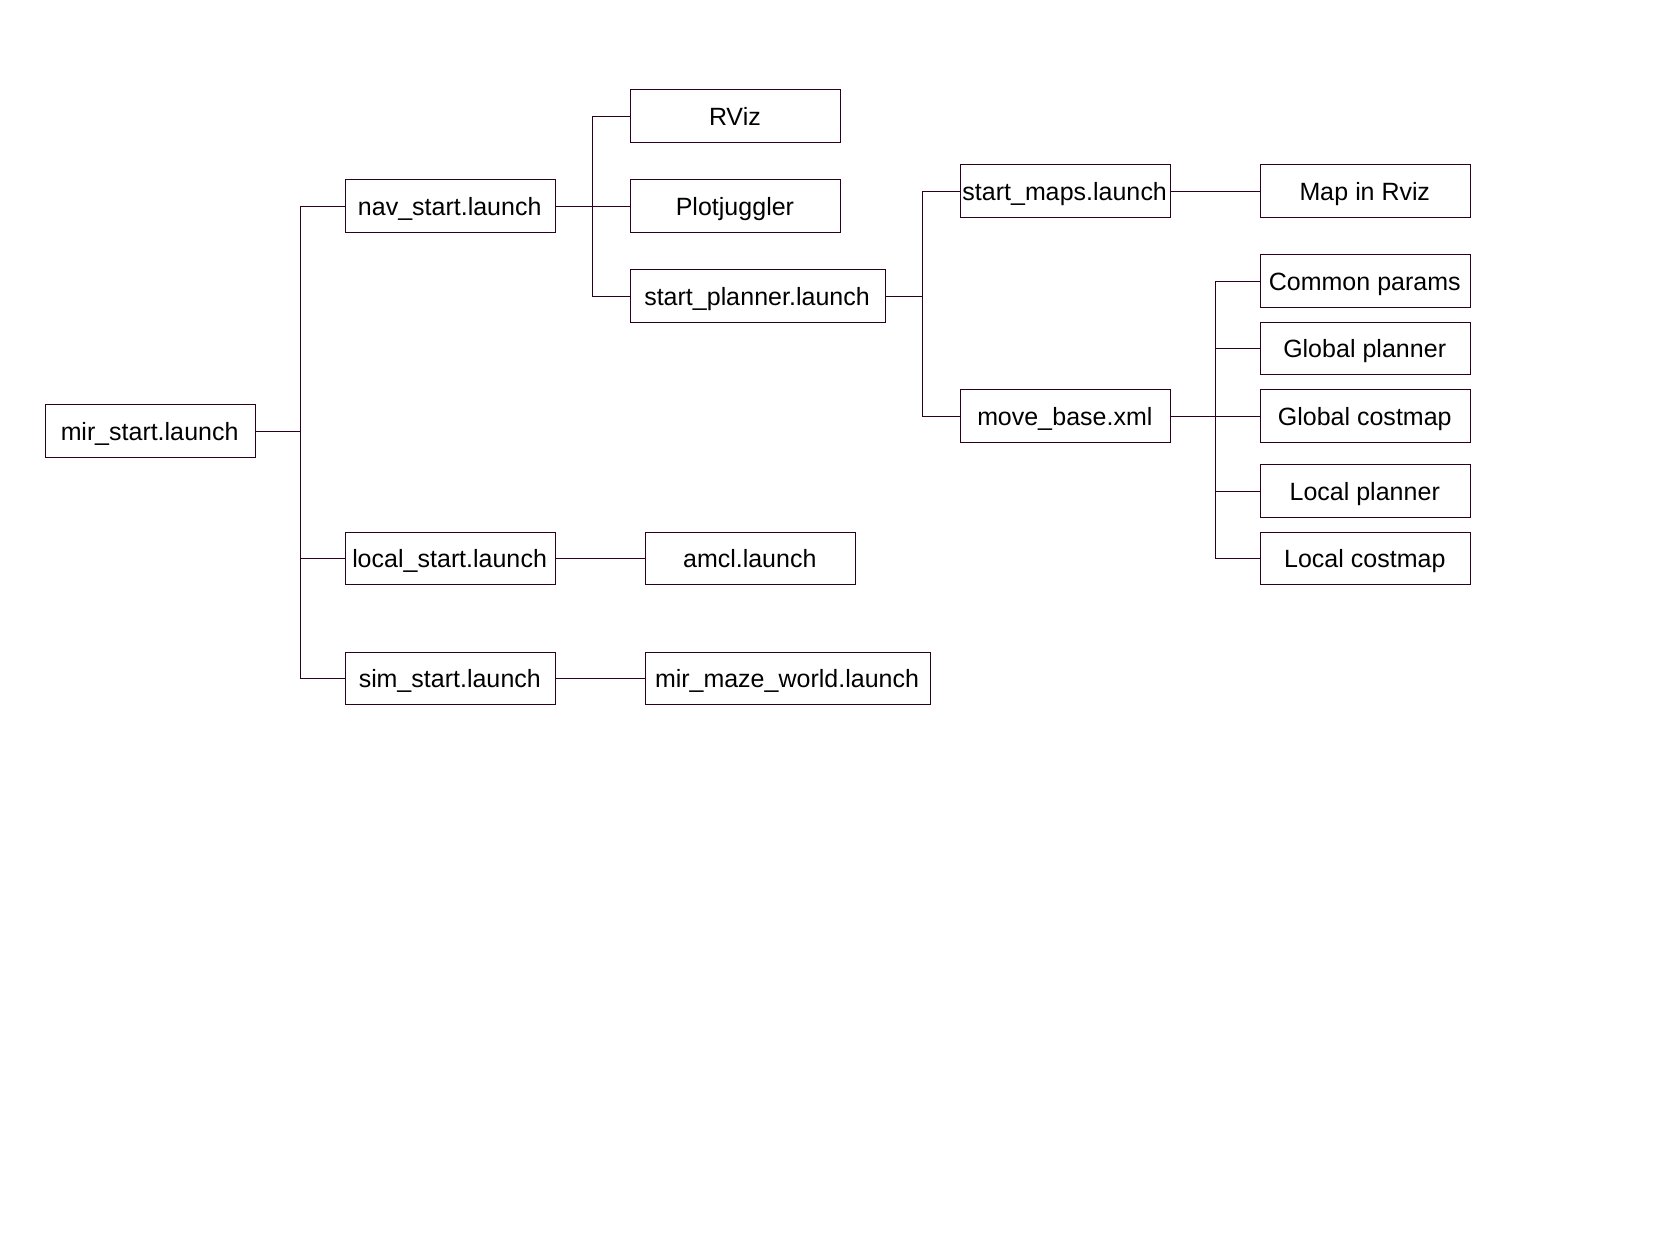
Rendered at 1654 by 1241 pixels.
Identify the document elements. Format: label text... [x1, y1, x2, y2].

text_box Local planner [1260, 464, 1471, 518]
text_box mir_start.launch [45, 404, 256, 458]
text_box move_base.xml [960, 389, 1171, 443]
text_box mir_maze_world.launch [645, 652, 931, 705]
text_box Common params [1260, 254, 1471, 308]
text_box start_maps.launch [960, 164, 1171, 218]
text_box Local costmap [1260, 532, 1471, 585]
text_box RViz [630, 89, 841, 143]
text_box Global costmap [1260, 389, 1471, 443]
text_box sim_start.launch [345, 652, 556, 705]
text_box nav_start.launch [345, 179, 556, 233]
text_box local_start.launch [345, 532, 556, 585]
text_box start_planner.launch [630, 269, 886, 323]
text_box Global planner [1260, 322, 1471, 375]
text_box Map in Rviz [1260, 164, 1471, 218]
text_box Plotjuggler [630, 179, 841, 233]
text_box amcl.launch [645, 532, 856, 585]
